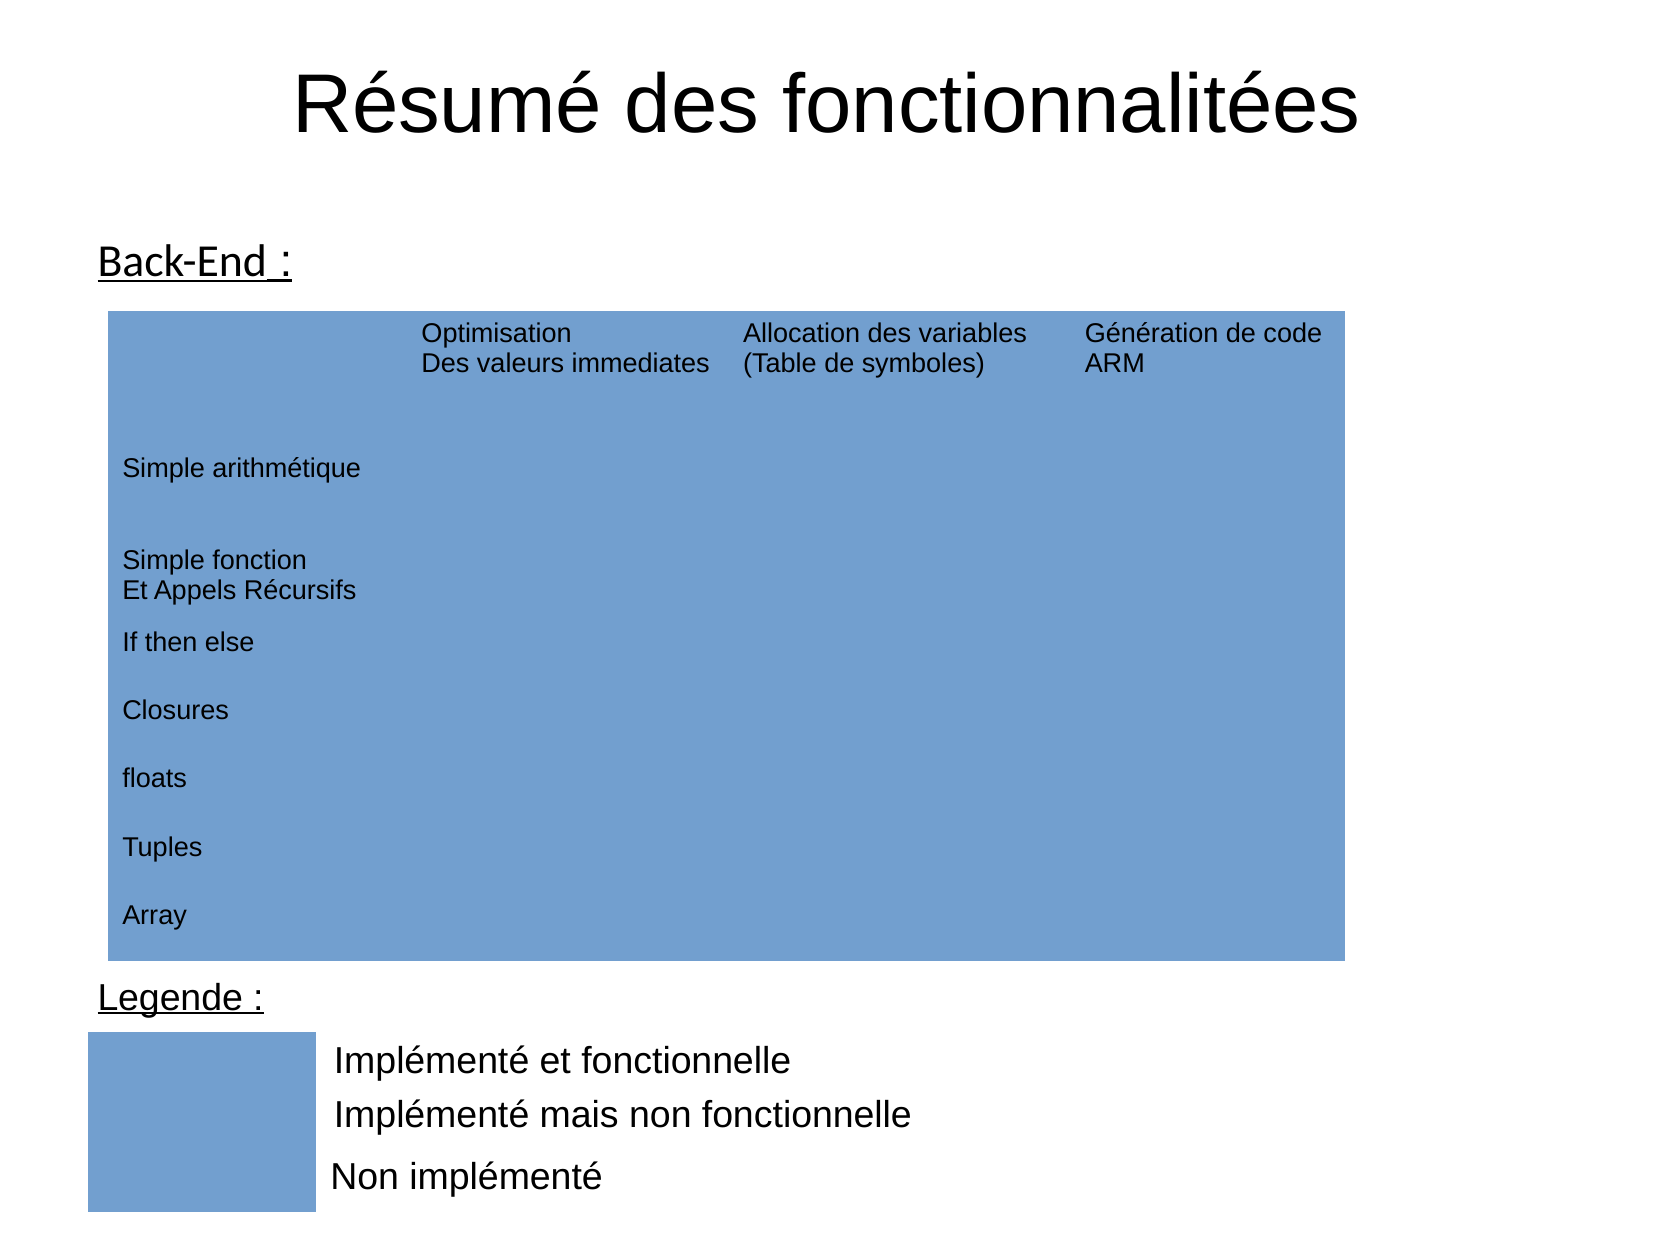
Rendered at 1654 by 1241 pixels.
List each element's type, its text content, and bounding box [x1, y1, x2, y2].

table_header Génération de code ARM [1070, 311, 1345, 446]
table_cell [1070, 824, 1345, 892]
text_box Implémenté mais non fonctionnelle [318, 1086, 945, 1144]
table_cell [1070, 892, 1345, 961]
table_cell Simple fonction Et Appels Récursifs [108, 537, 407, 619]
table_cell [728, 537, 1070, 619]
table_header [88, 1032, 316, 1093]
table_cell Tuples [108, 824, 407, 892]
table_cell [728, 619, 1070, 688]
table_cell [728, 824, 1070, 892]
table_cell Array [108, 892, 407, 961]
table_cell [728, 892, 1070, 961]
table_header Optimisation Des valeurs immediates [407, 311, 728, 446]
title Résumé des fonctionnalitées [82, 49, 1571, 257]
table_header [108, 311, 407, 446]
table_cell [88, 1093, 316, 1153]
table_cell [1070, 537, 1345, 619]
table_header Allocation des variables (Table de symboles) [728, 311, 1070, 446]
table_cell [728, 756, 1070, 824]
table_cell Simple arithmétique [108, 446, 407, 537]
text_box Back-End : [82, 227, 312, 300]
table_cell [88, 1153, 316, 1212]
text_box Implémenté et fonctionnelle [318, 1032, 839, 1086]
text_box Legende : [82, 968, 402, 1026]
table_cell [1070, 688, 1345, 756]
table_cell [1070, 619, 1345, 688]
table_cell If then else [108, 619, 407, 688]
table_cell Closures [108, 688, 407, 756]
table_cell [1070, 446, 1345, 537]
table_cell floats [108, 756, 407, 824]
table_cell [728, 446, 1070, 537]
table_cell [1070, 756, 1345, 824]
table_cell [407, 446, 728, 961]
table_cell [728, 688, 1070, 756]
text_box Non implémenté [316, 1147, 1013, 1205]
